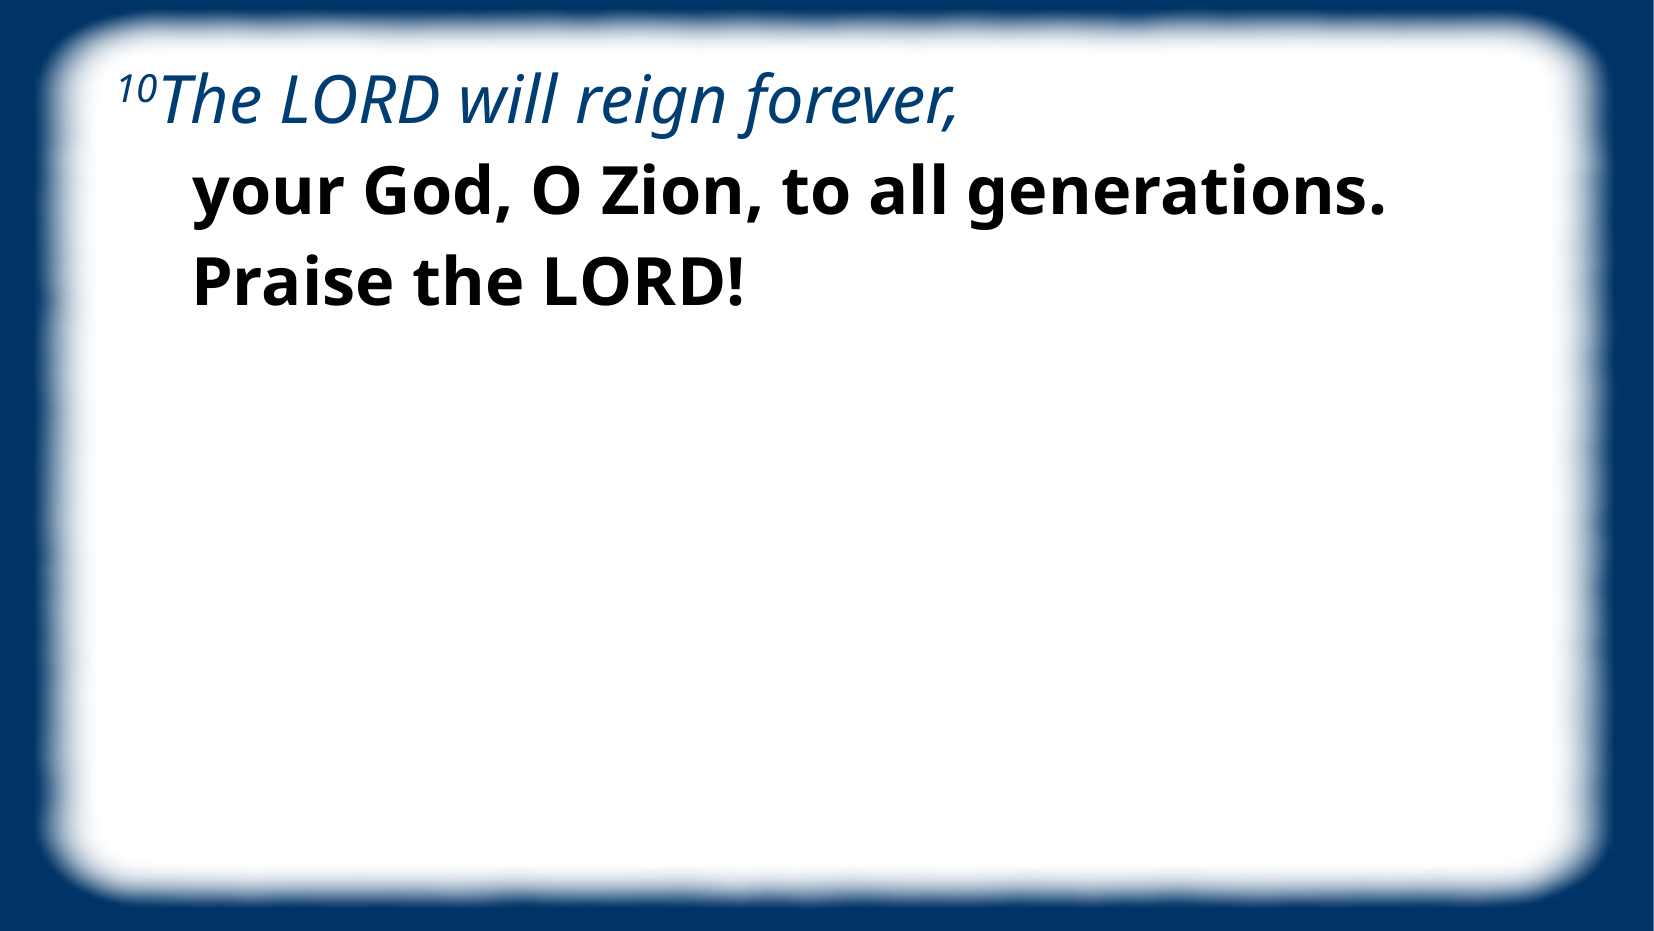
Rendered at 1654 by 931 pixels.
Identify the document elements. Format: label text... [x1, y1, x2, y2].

text_box 10The LORD will reign forever, your God, O Zion, to all generations. Praise the LORD! [90, 45, 1561, 361]
picture [0, 0, 1654, 931]
